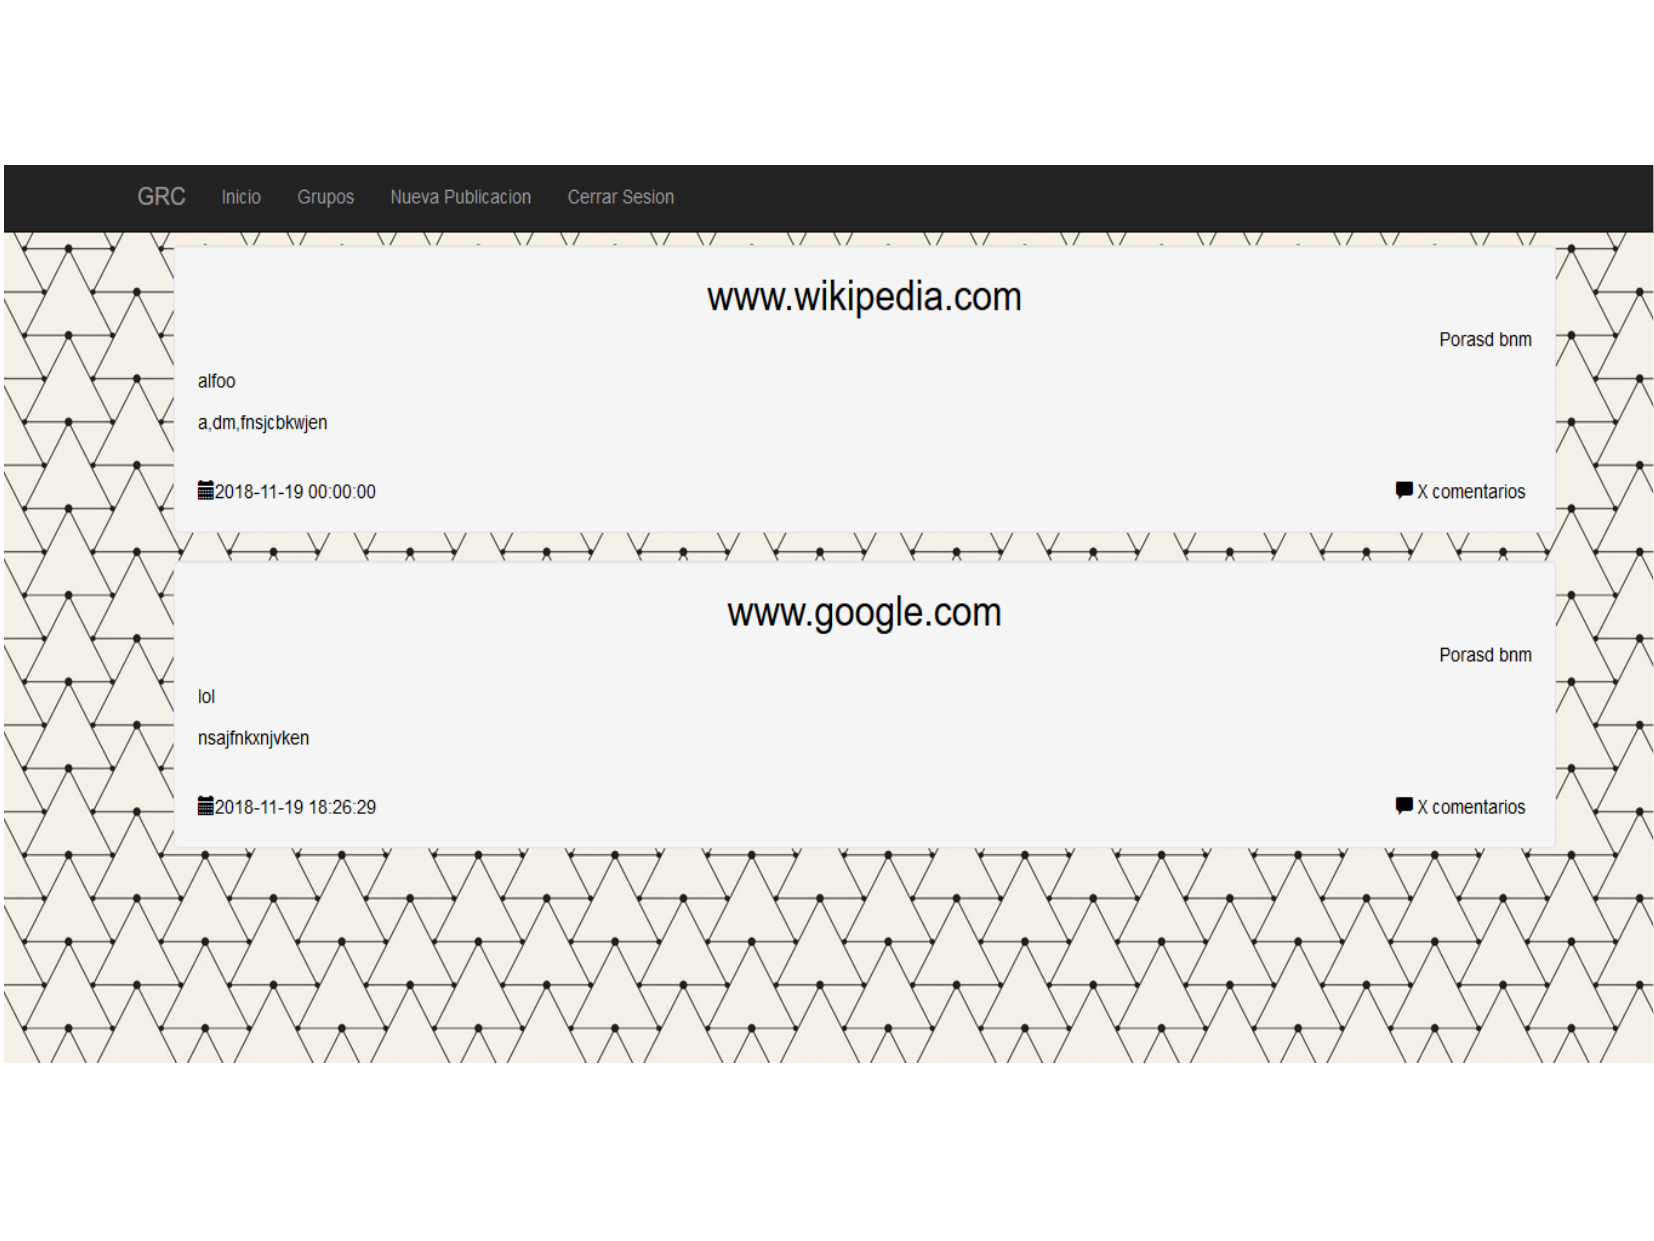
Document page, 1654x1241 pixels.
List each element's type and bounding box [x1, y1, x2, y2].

picture [4, 165, 1654, 1063]
